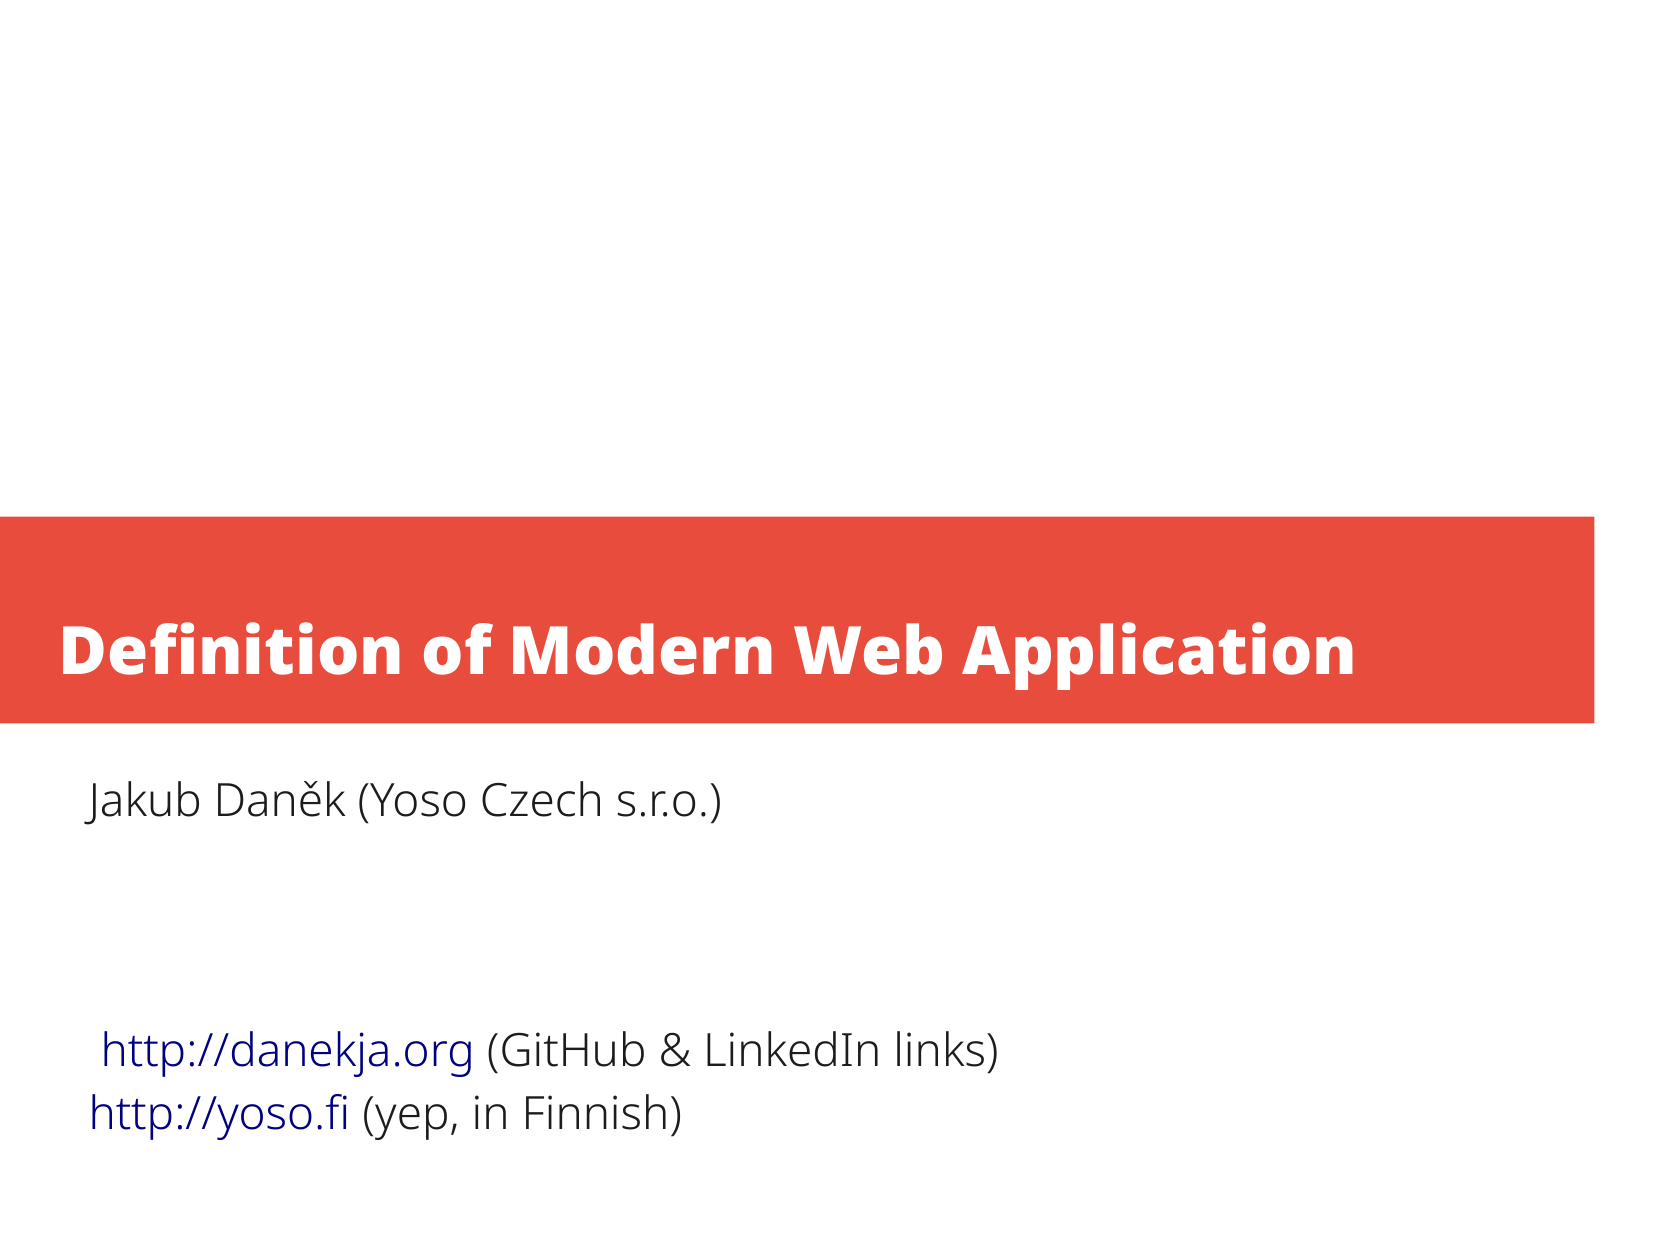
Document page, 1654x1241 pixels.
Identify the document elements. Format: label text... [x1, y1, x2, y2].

title Definition of Modern Web Application [59, 546, 1595, 694]
subtitle Jakub Daněk (Yoso Czech s.r.o.) http://danekja.org (GitHub & LinkedIn links) http://yoso.fi (yep, in Finnish) [88, 767, 1595, 1182]
